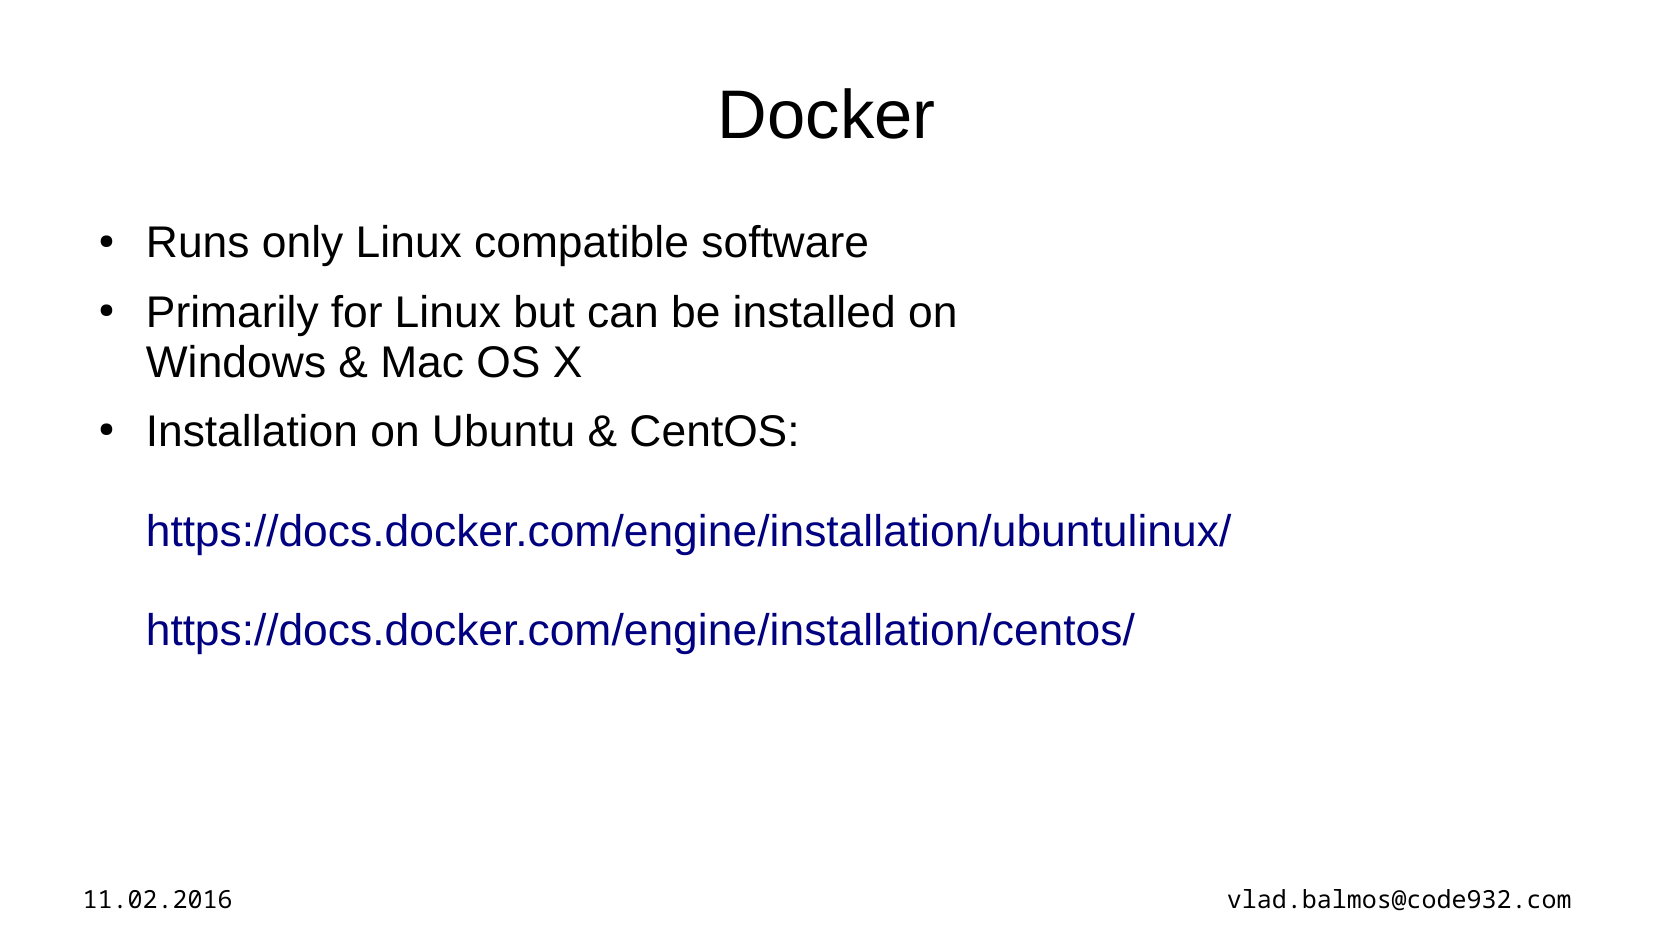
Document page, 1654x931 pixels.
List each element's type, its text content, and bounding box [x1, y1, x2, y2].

title Docker [82, 37, 1571, 193]
list Runs only Linux compatible software Primarily for Linux but can be installed on Windows & Mac OS X Installation on Ubuntu & CentOS: https://docs.docker.com/engine/installation/ubuntulinux/ https://docs.docker.com/engine/installation/centos/ [82, 217, 1571, 758]
